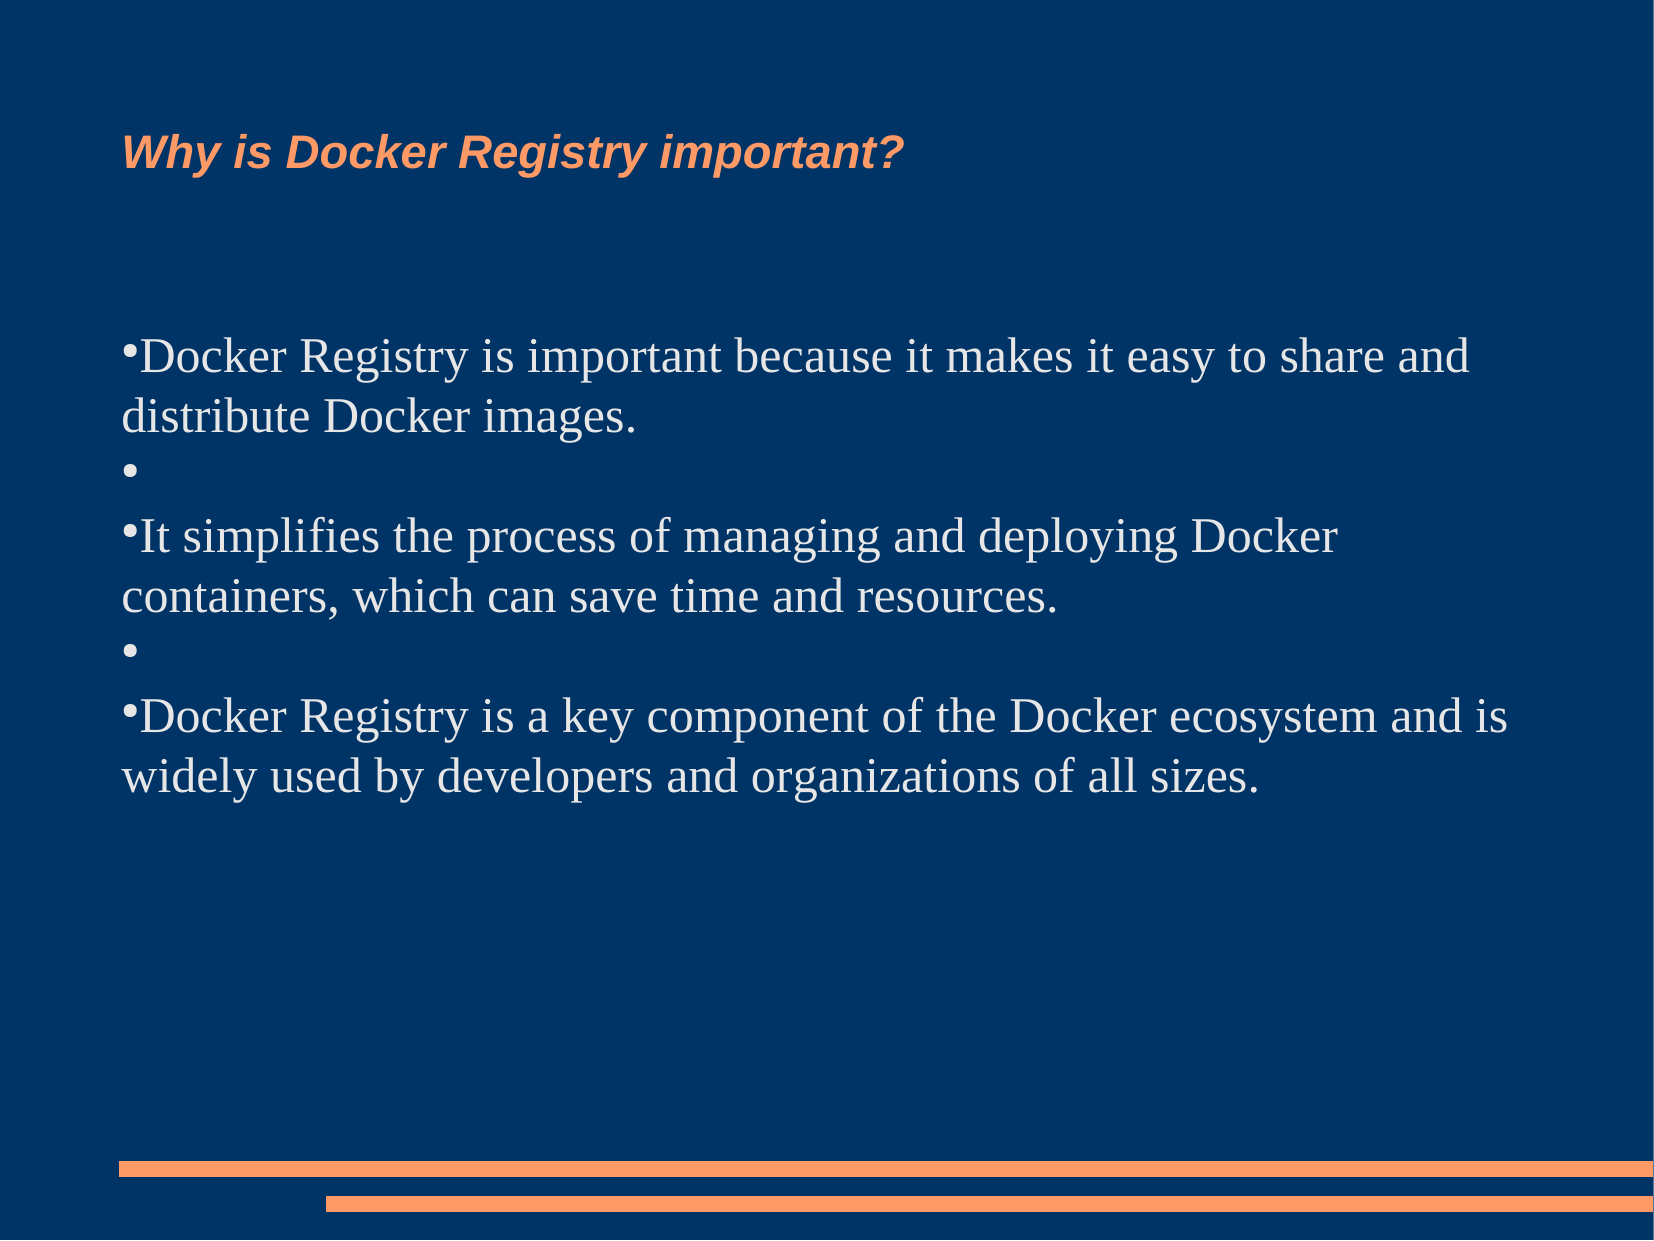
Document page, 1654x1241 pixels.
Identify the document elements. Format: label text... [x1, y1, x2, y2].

list Docker Registry is important because it makes it easy to share and distribute Docker images. It simplifies the process of managing and deploying Docker containers, which can save time and resources. Docker Registry is a key component of the Docker ecosystem and is widely used by developers and organizations of all sizes. [121, 322, 1561, 1132]
title Why is Docker Registry important? [121, 46, 1534, 254]
